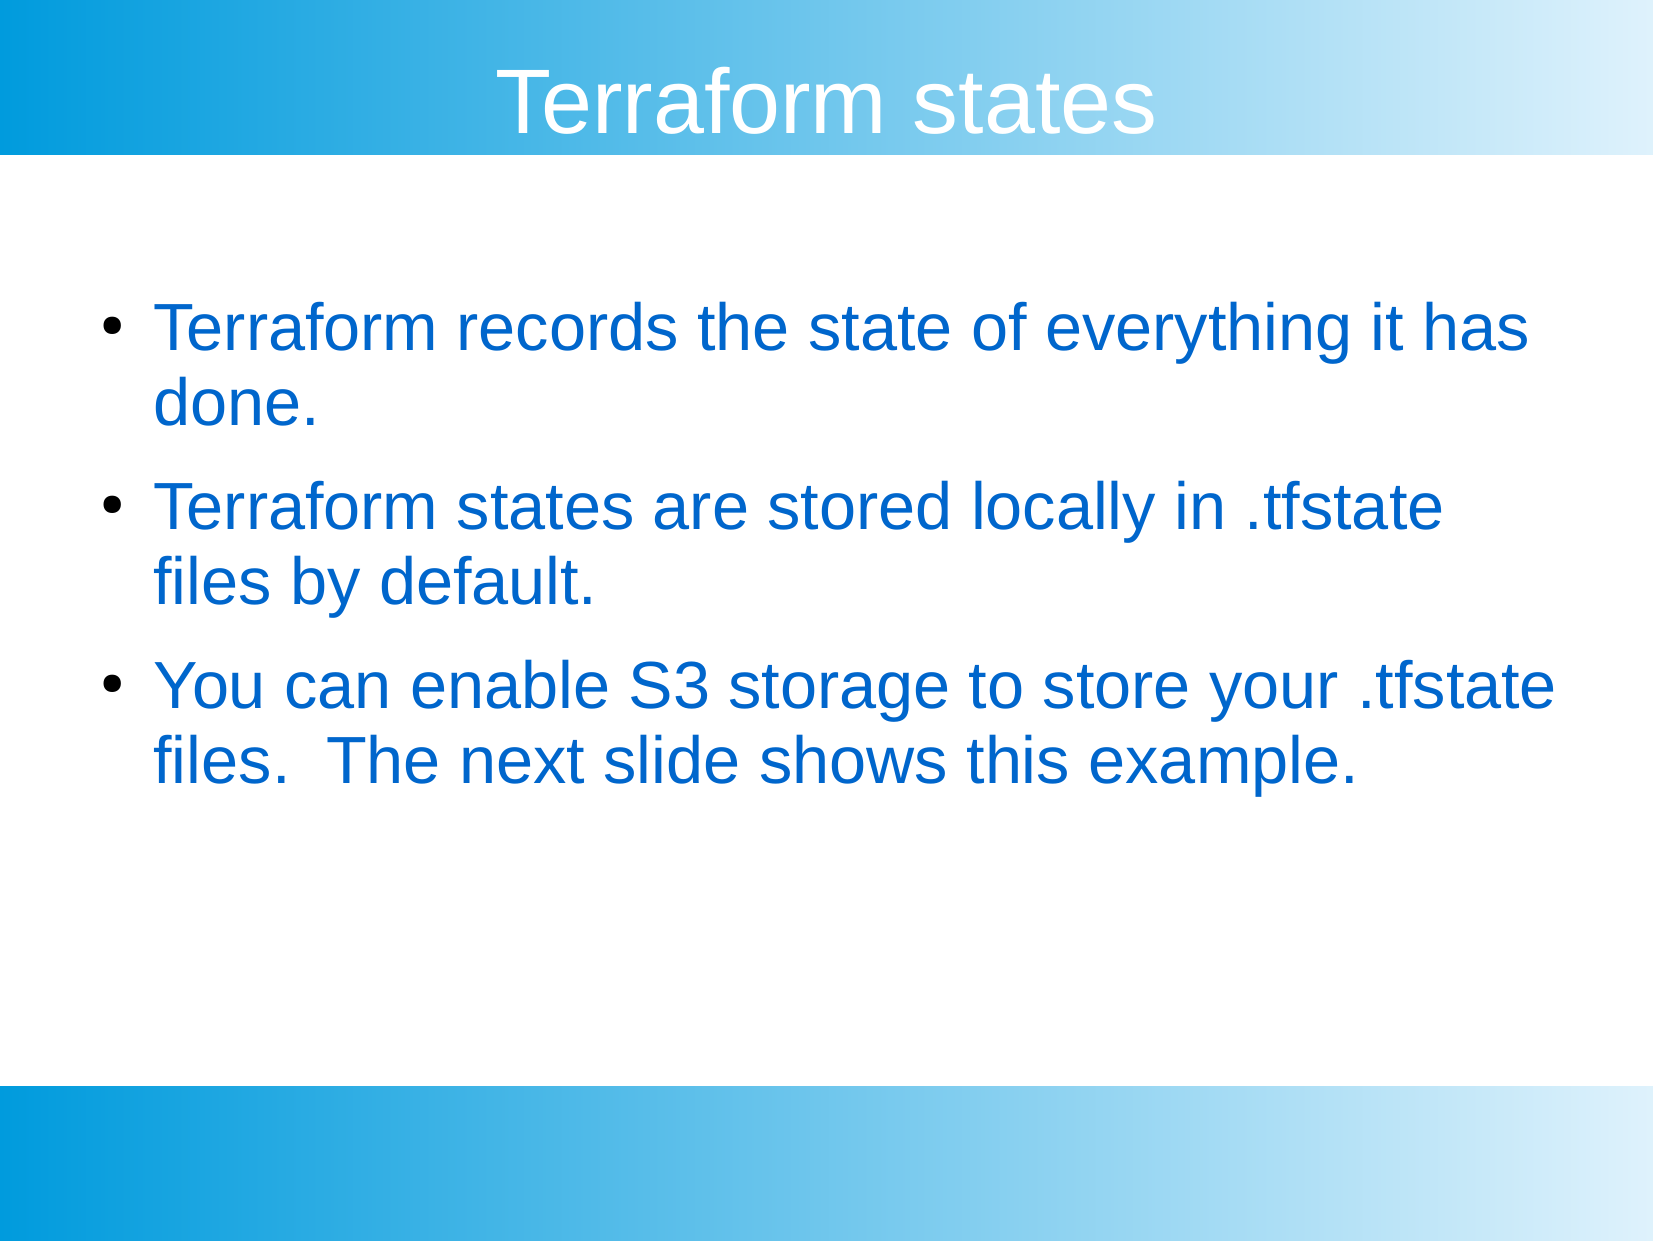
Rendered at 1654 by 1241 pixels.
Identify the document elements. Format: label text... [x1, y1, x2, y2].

title Terraform states [82, 49, 1571, 155]
list Terraform records the state of everything it has done. Terraform states are stored locally in .tfstate files by default. You can enable S3 storage to store your .tfstate files. The next slide shows this example. [82, 290, 1571, 1010]
